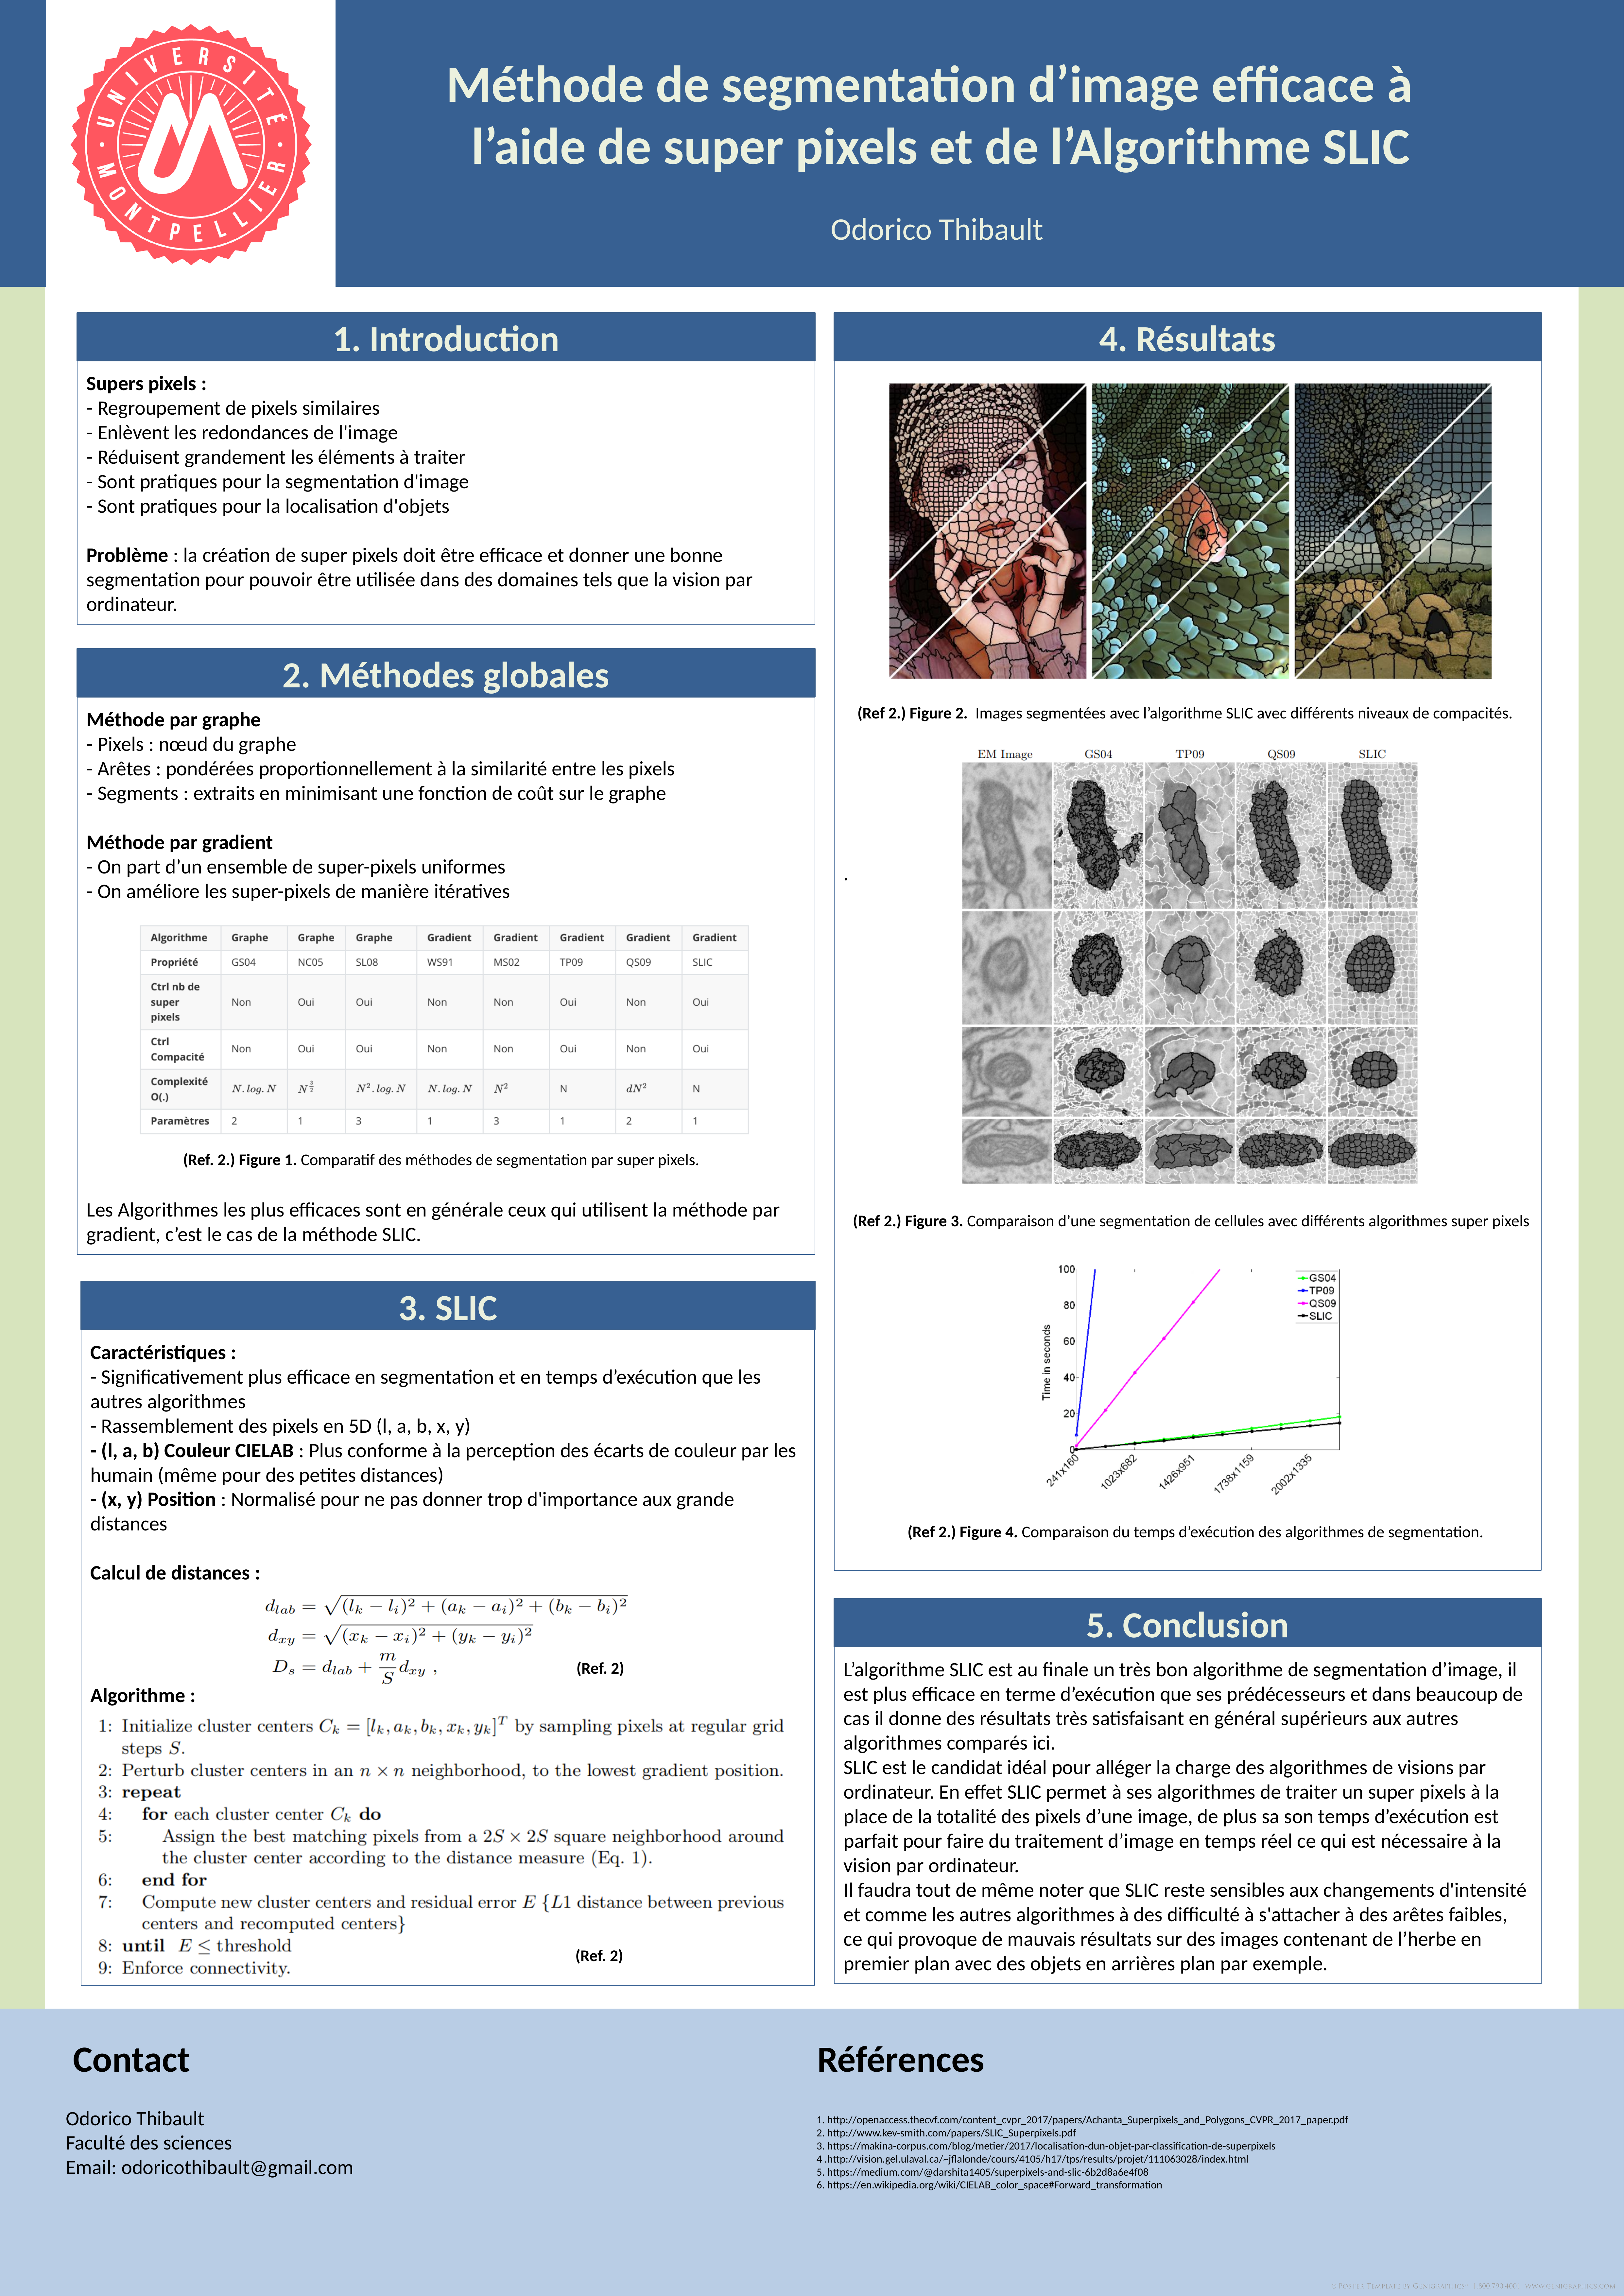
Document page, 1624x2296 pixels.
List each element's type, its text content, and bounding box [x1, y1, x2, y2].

text_box 5. Conclusion [834, 1598, 1541, 1647]
text_box . [834, 361, 1541, 1571]
text_box Odorico Thibault [371, 167, 1504, 287]
picture [1331, 2280, 1615, 2290]
text_box (Ref. 2) [571, 1942, 628, 1967]
text_box Contact [68, 2032, 195, 2081]
text_box 3. SLIC [81, 1282, 815, 1330]
text_box 1. http://openaccess.thecvf.com/content_cvpr_2017/papers/Achanta_Superpixels_and_Polygons_CVPR_2017_paper.pdf 2. http://www.kev-smith.com/papers/SLIC_Superpixels.pdf 3. https://makina-corpus.com/blog/metier/2017/localisation-dun-objet-par-classification-de-superpixels 4 .http://vision.gel.ulaval.ca/~jflalonde/cours/4105/h17/tps/results/projet/111063028/index.html 5. https://medium.com/@darshita1405/superpixels-and-slic-6b2d8a6e4f08 6. https://en.wikipedia.org/wiki/CIELAB_color_space#Forward_transformation [812, 2095, 1534, 2248]
text_box Références [812, 2032, 990, 2081]
text_box 4. Résultats [834, 313, 1541, 361]
text_box 1. Introduction [77, 313, 815, 361]
text_box L’algorithme SLIC est au finale un très bon algorithme de segmentation d’image, il est plus efficace en terme d’exécution que ses prédécesseurs et dans beaucoup de cas il donne des résultats très satisfaisant en général supérieurs aux autres algorithmes comparés ici. SLIC est le candidat idéal pour alléger la charge des algorithmes de visions par ordinateur. En effet SLIC permet à ses algorithmes de traiter un super pixels à la place de la totalité des pixels d’une image, de plus sa son temps d’exécution est parfait pour faire du traitement d’image en temps réel ce qui est nécessaire à la vision par ordinateur. Il faudra tout de même noter que SLIC reste sensibles aux changements d'intensité et comme les autres algorithmes à des difficulté à s'attacher à des arêtes faibles, ce qui provoque de mauvais résultats sur des images contenant de l’herbe en premier plan avec des objets en arrières plan par exemple. [834, 1647, 1541, 1984]
picture [1037, 1258, 1346, 1502]
picture [137, 923, 752, 1136]
text_box 2. Méthodes globales [77, 649, 815, 697]
picture [888, 382, 1493, 680]
text_box (Ref 2.) Figure 2. Images segmentées avec l’algorithme SLIC avec différents niveaux de compacités. [853, 700, 1518, 724]
text_box Odorico Thibault Faculté des sciences Email: odoricothibault@gmail.com [61, 2102, 359, 2181]
text_box Méthode par graphe - Pixels : nœud du graphe - Arêtes : pondérées proportionnellement à la similarité entre les pixels - Segments : extraits en minimisant une fonction de coût sur le graphe Méthode par gradient - On part d’un ensemble de super-pixels uniformes - On améliore les super-pixels de manière itératives Les Algorithmes les plus efficaces sont en générale ceux qui utilisent la méthode par gradient, c’est le cas de la méthode SLIC. [77, 697, 815, 1255]
text_box Supers pixels : - Regroupement de pixels similaires - Enlèvent les redondances de l'image - Réduisent grandement les éléments à traiter - Sont pratiques pour la segmentation d'image - Sont pratiques pour la localisation d'objets Problème : la création de super pixels doit être efficace et donner une bonne segmentation pour pouvoir être utilisée dans des domaines tels que la vision par ordinateur. [77, 361, 815, 625]
picture [959, 746, 1421, 1184]
text_box (Ref 2.) Figure 3. Comparaison d’une segmentation de cellules avec différents algorithmes super pixels [848, 1208, 1535, 1232]
picture [244, 1583, 644, 1693]
picture [46, 0, 336, 289]
text_box Méthode de segmentation d’image efficace à l’aide de super pixels et de l’Algorithme SLIC [369, 26, 1502, 198]
text_box (Ref 2.) Figure 4. Comparaison du temps d’exécution des algorithmes de segmentation. [903, 1519, 1488, 1543]
text_box (Ref. 2.) Figure 1. Comparatif des méthodes de segmentation par super pixels. [178, 1147, 704, 1171]
picture [92, 1714, 796, 1979]
text_box Caractéristiques : - Significativement plus efficace en segmentation et en temps d’exécution que les autres algorithmes - Rassemblement des pixels en 5D (l, a, b, x, y) - (l, a, b) Couleur CIELAB : Plus conforme à la perception des écarts de couleur par les humain (même pour des petites distances) - (x, y) Position : Normalisé pour ne pas donner trop d'importance aux grande distances Calcul de distances : Algorithme : [81, 1330, 815, 1985]
text_box (Ref. 2) [572, 1655, 633, 1680]
